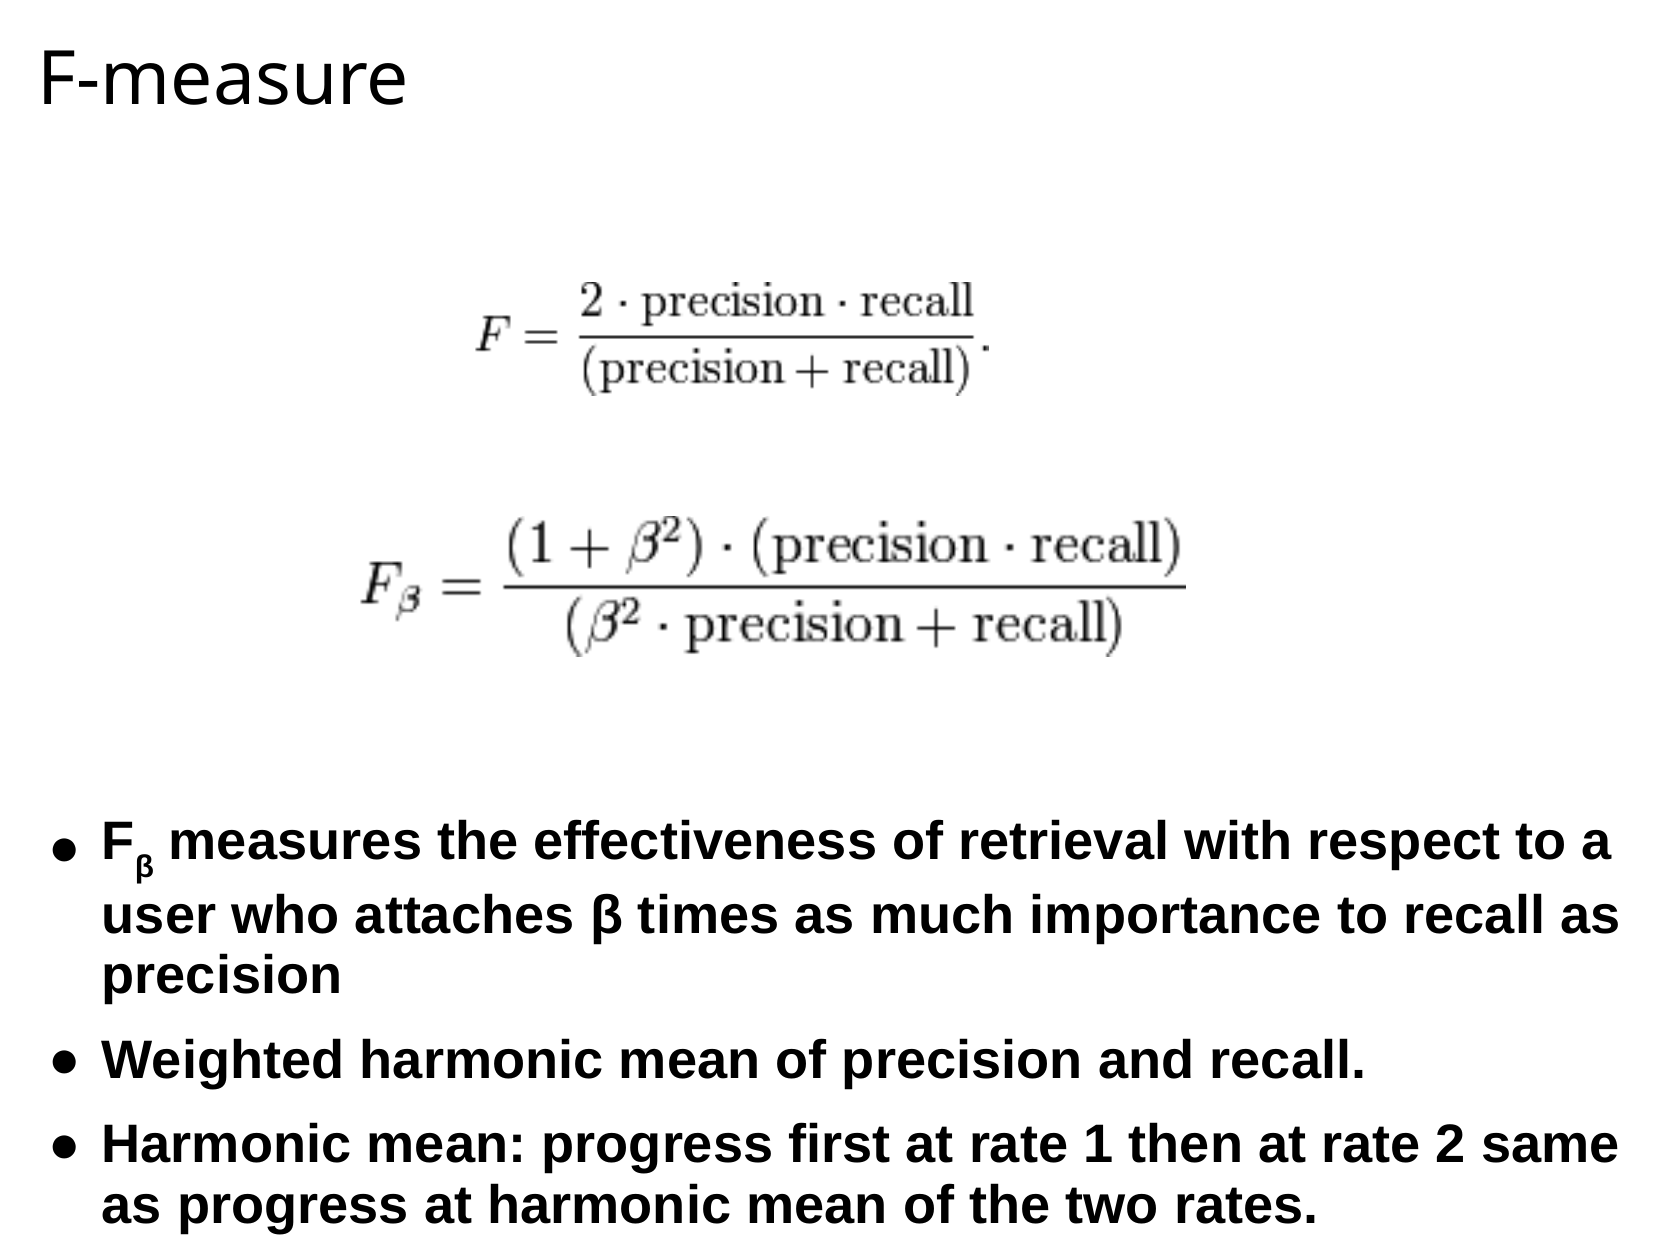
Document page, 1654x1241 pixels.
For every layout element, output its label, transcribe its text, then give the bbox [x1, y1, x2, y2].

list Fβ measures the effectiveness of retrieval with respect to a user who attaches β times as much importance to recall as precision Weighted harmonic mean of precision and recall. Harmonic mean: progress first at rate 1 then at rate 2 same as progress at harmonic mean of the two rates. [30, 809, 1654, 1236]
picture [474, 282, 989, 396]
title F-measure [37, 7, 1613, 143]
picture [359, 516, 1186, 657]
